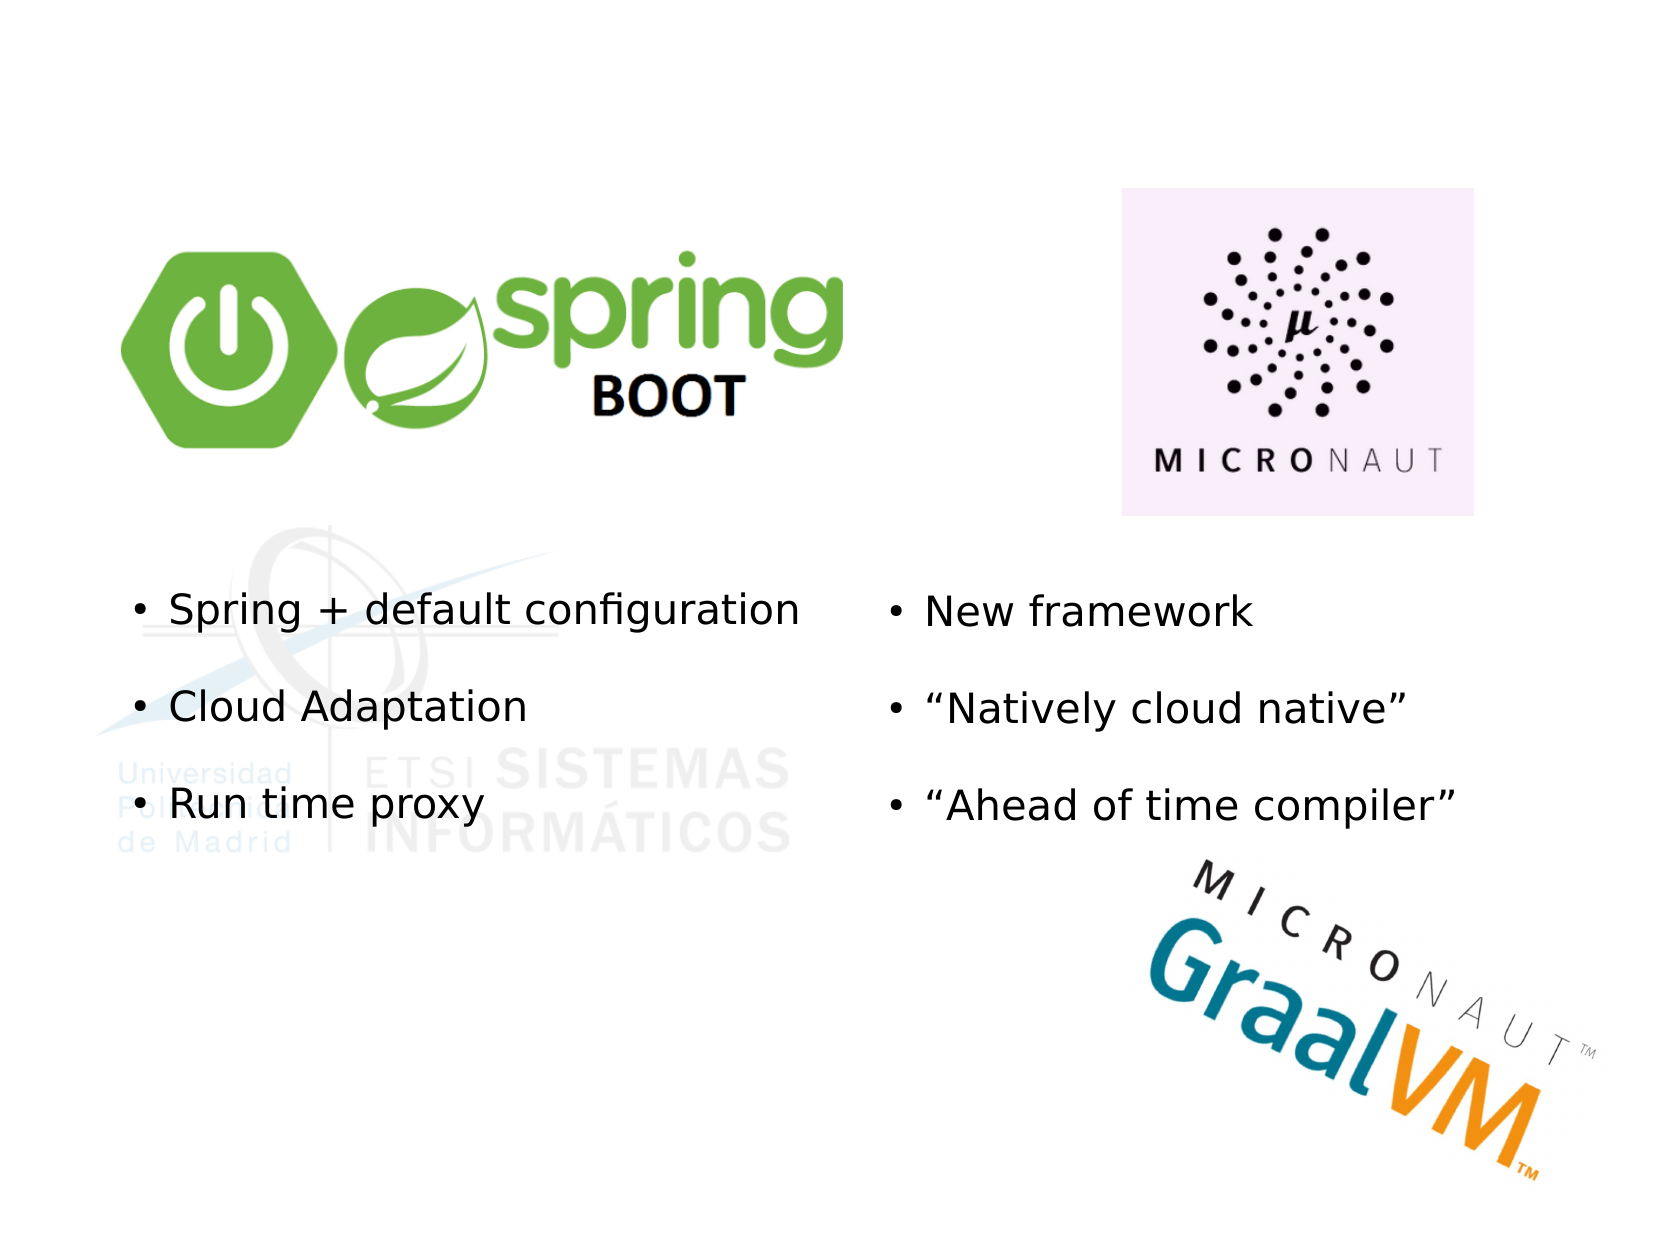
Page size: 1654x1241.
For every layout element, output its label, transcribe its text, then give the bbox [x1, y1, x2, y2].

picture [1122, 188, 1474, 516]
picture [82, 177, 846, 872]
text_box Spring + default configuration Cloud Adaptation Run time proxy [118, 578, 839, 885]
text_box New framework “Natively cloud native” “Ahead of time compiler” [874, 580, 1595, 886]
picture [1122, 826, 1623, 1203]
